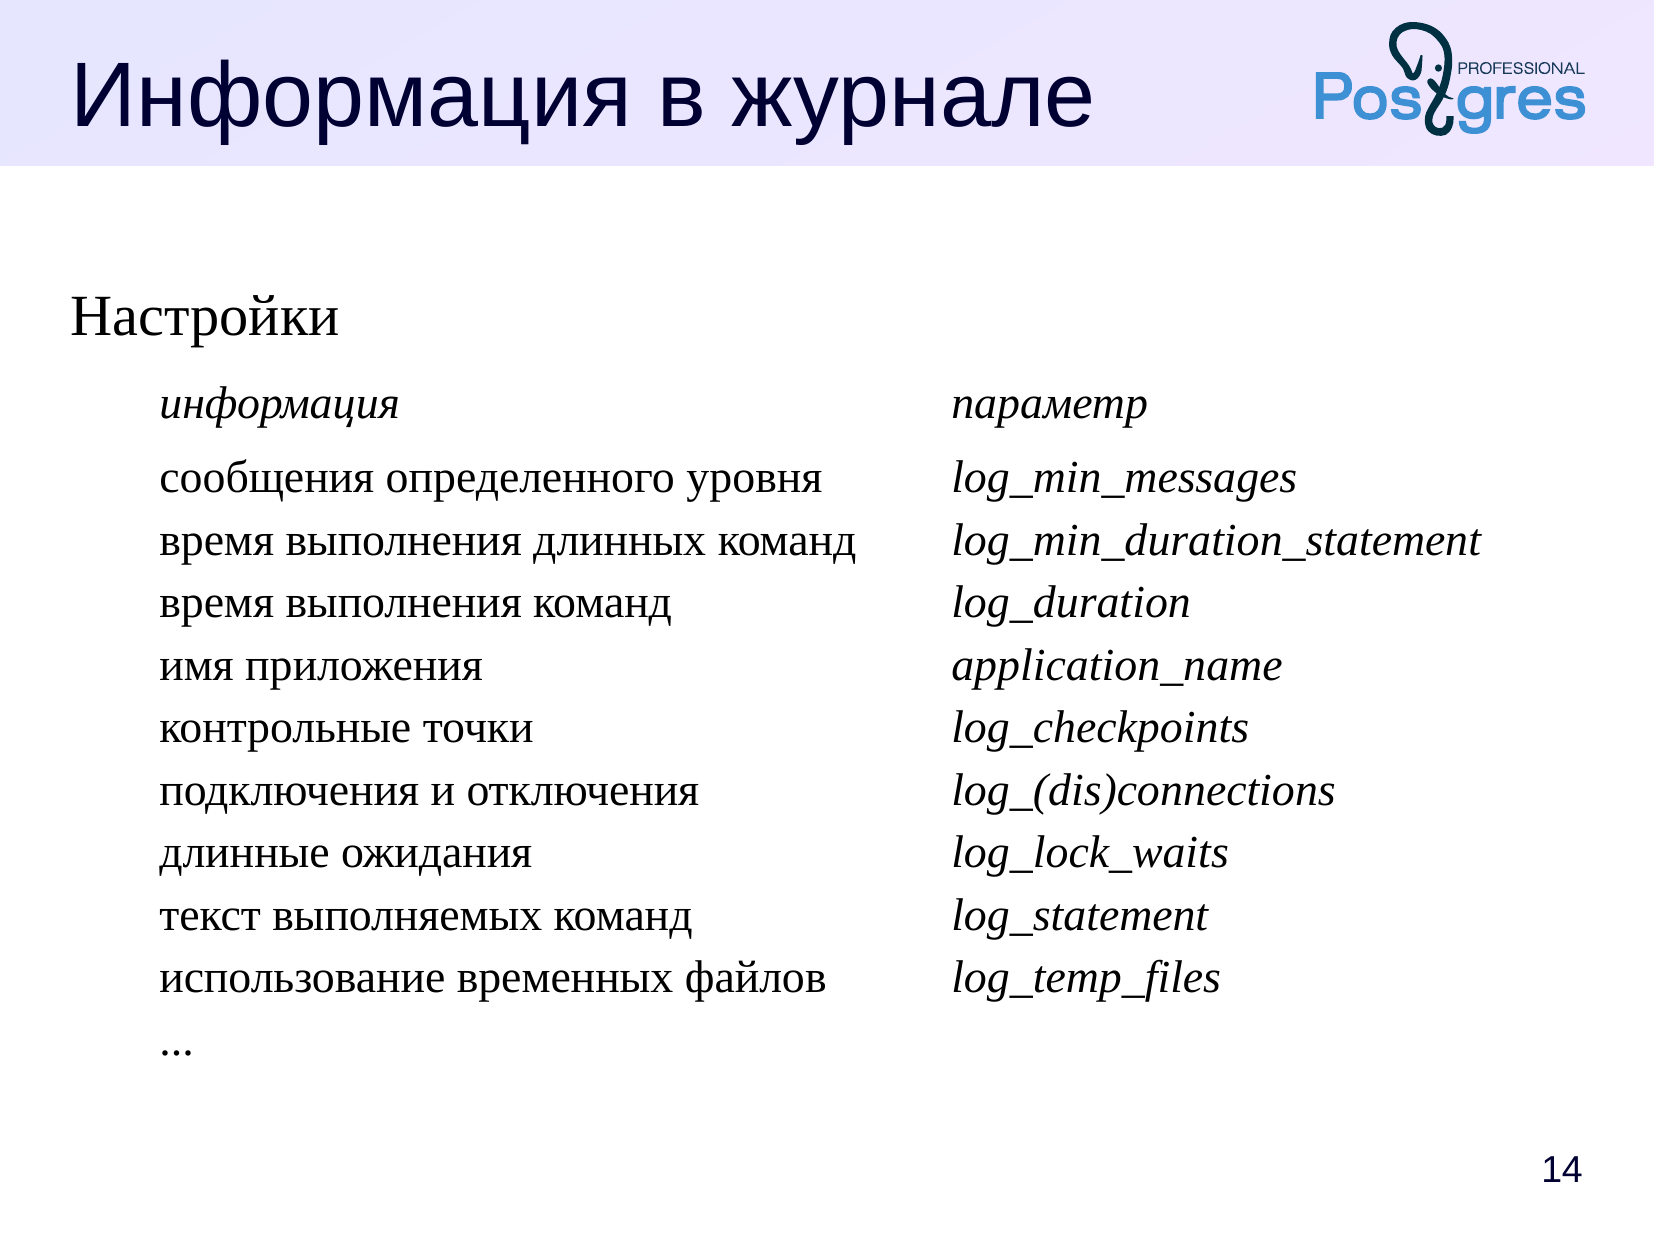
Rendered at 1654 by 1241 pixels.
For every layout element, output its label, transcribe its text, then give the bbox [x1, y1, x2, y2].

title Информация в журнале [70, 43, 1241, 147]
list Настройки информация параметр сообщения определенного уровня log_min_messages время выполнения длинных команд log_min_duration_statement время выполнения команд log_duration имя приложения application_name контрольные точки log_checkpoints подключения и отключения log_(dis)connections длинные ожидания log_lock_waits текст выполняемых команд log_statement использование временных файлов log_temp_files ... [70, 283, 1583, 1134]
